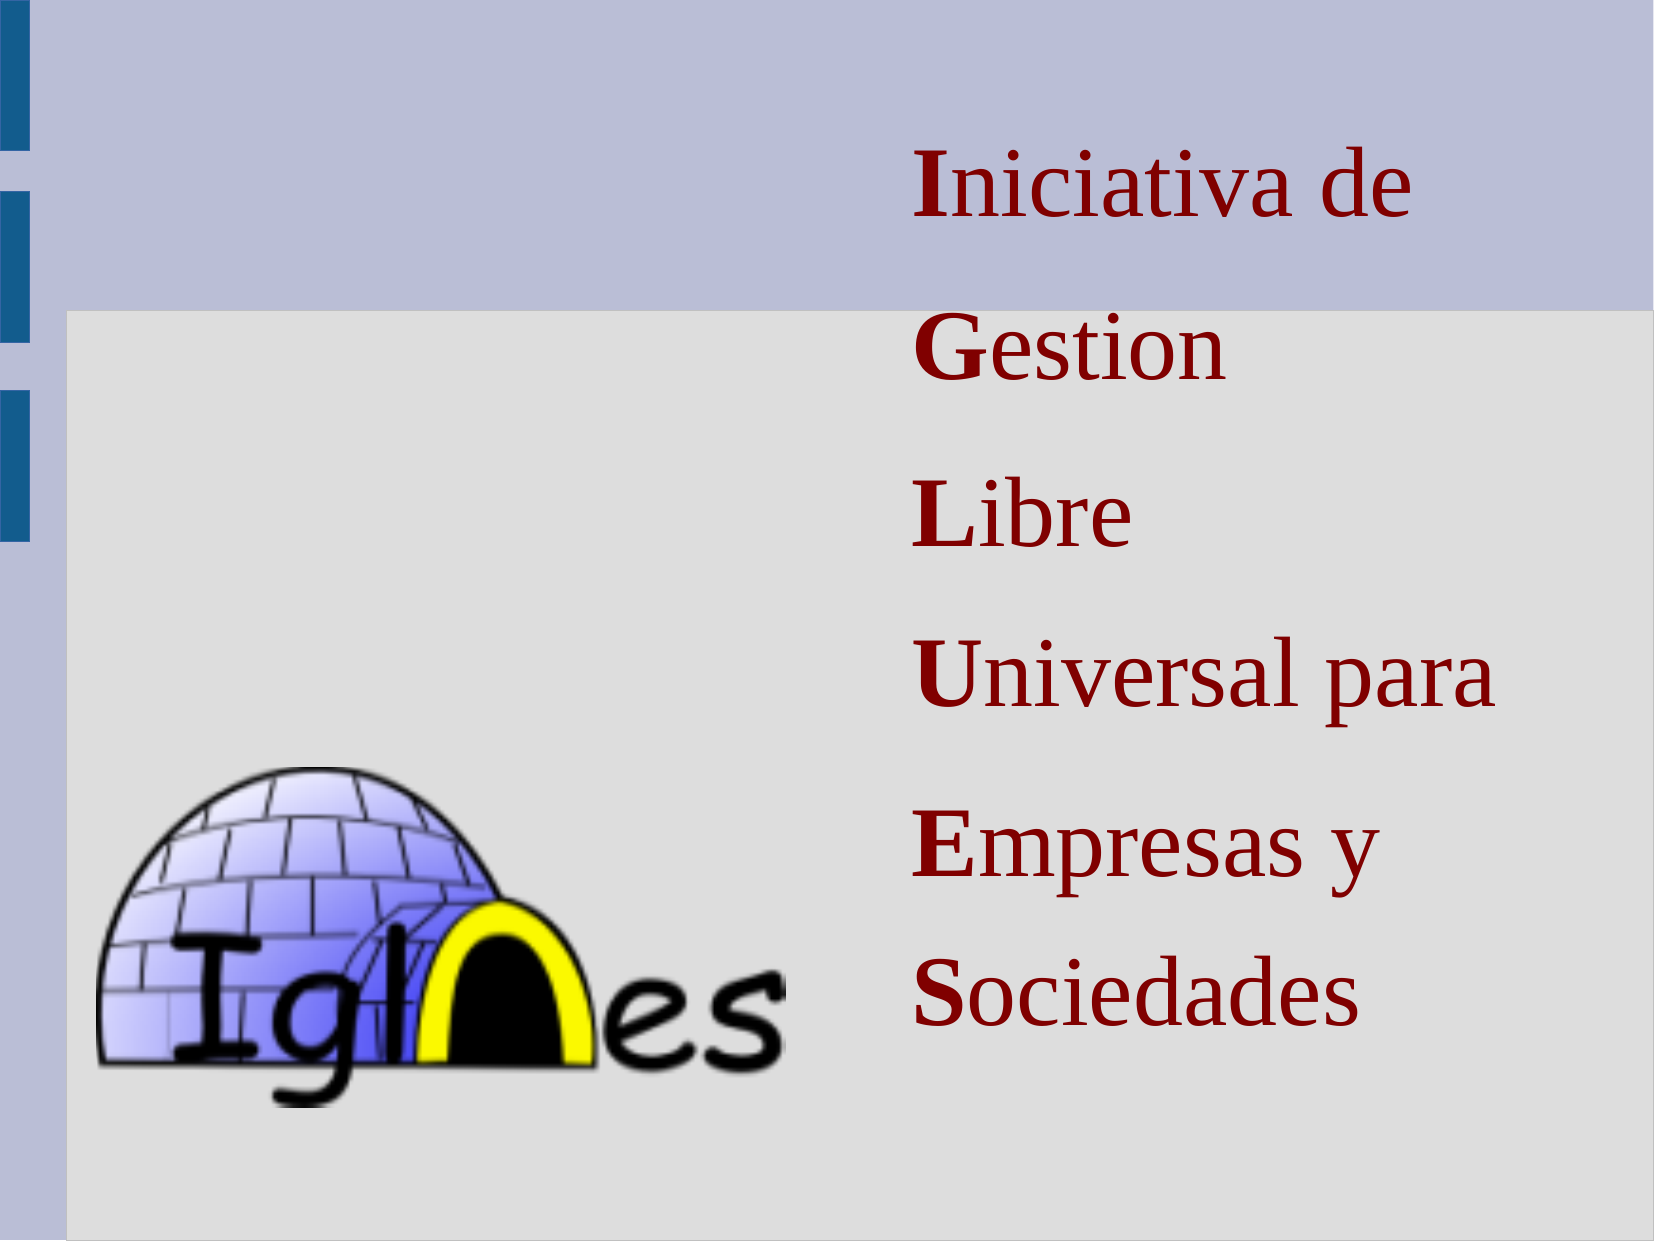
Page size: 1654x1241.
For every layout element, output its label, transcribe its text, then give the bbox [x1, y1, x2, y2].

text_box Universal para [911, 617, 1525, 768]
text_box Libre [911, 457, 1525, 608]
text_box Sociedades [911, 936, 1525, 1110]
text_box Gestion [911, 290, 1525, 442]
picture [96, 767, 786, 1108]
text_box Iniciativa de [911, 127, 1525, 290]
text_box Empresas y [911, 787, 1525, 936]
